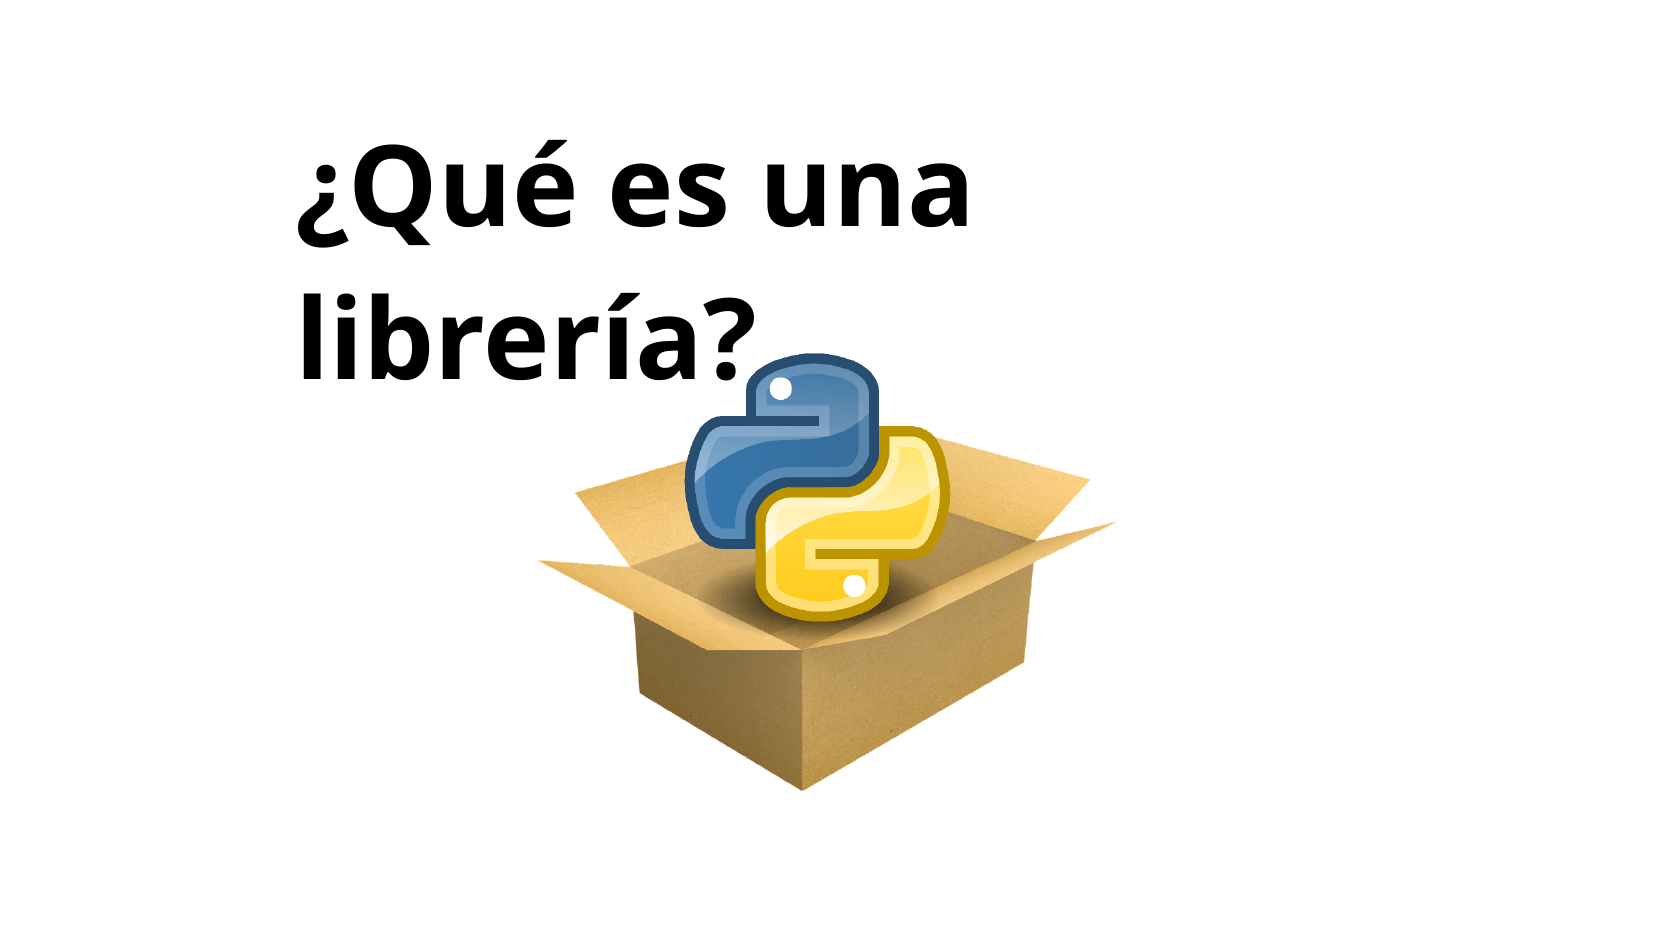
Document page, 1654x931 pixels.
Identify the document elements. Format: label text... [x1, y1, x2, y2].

picture [536, 352, 1118, 791]
text_box ¿Qué es una librería? [280, 98, 1374, 240]
